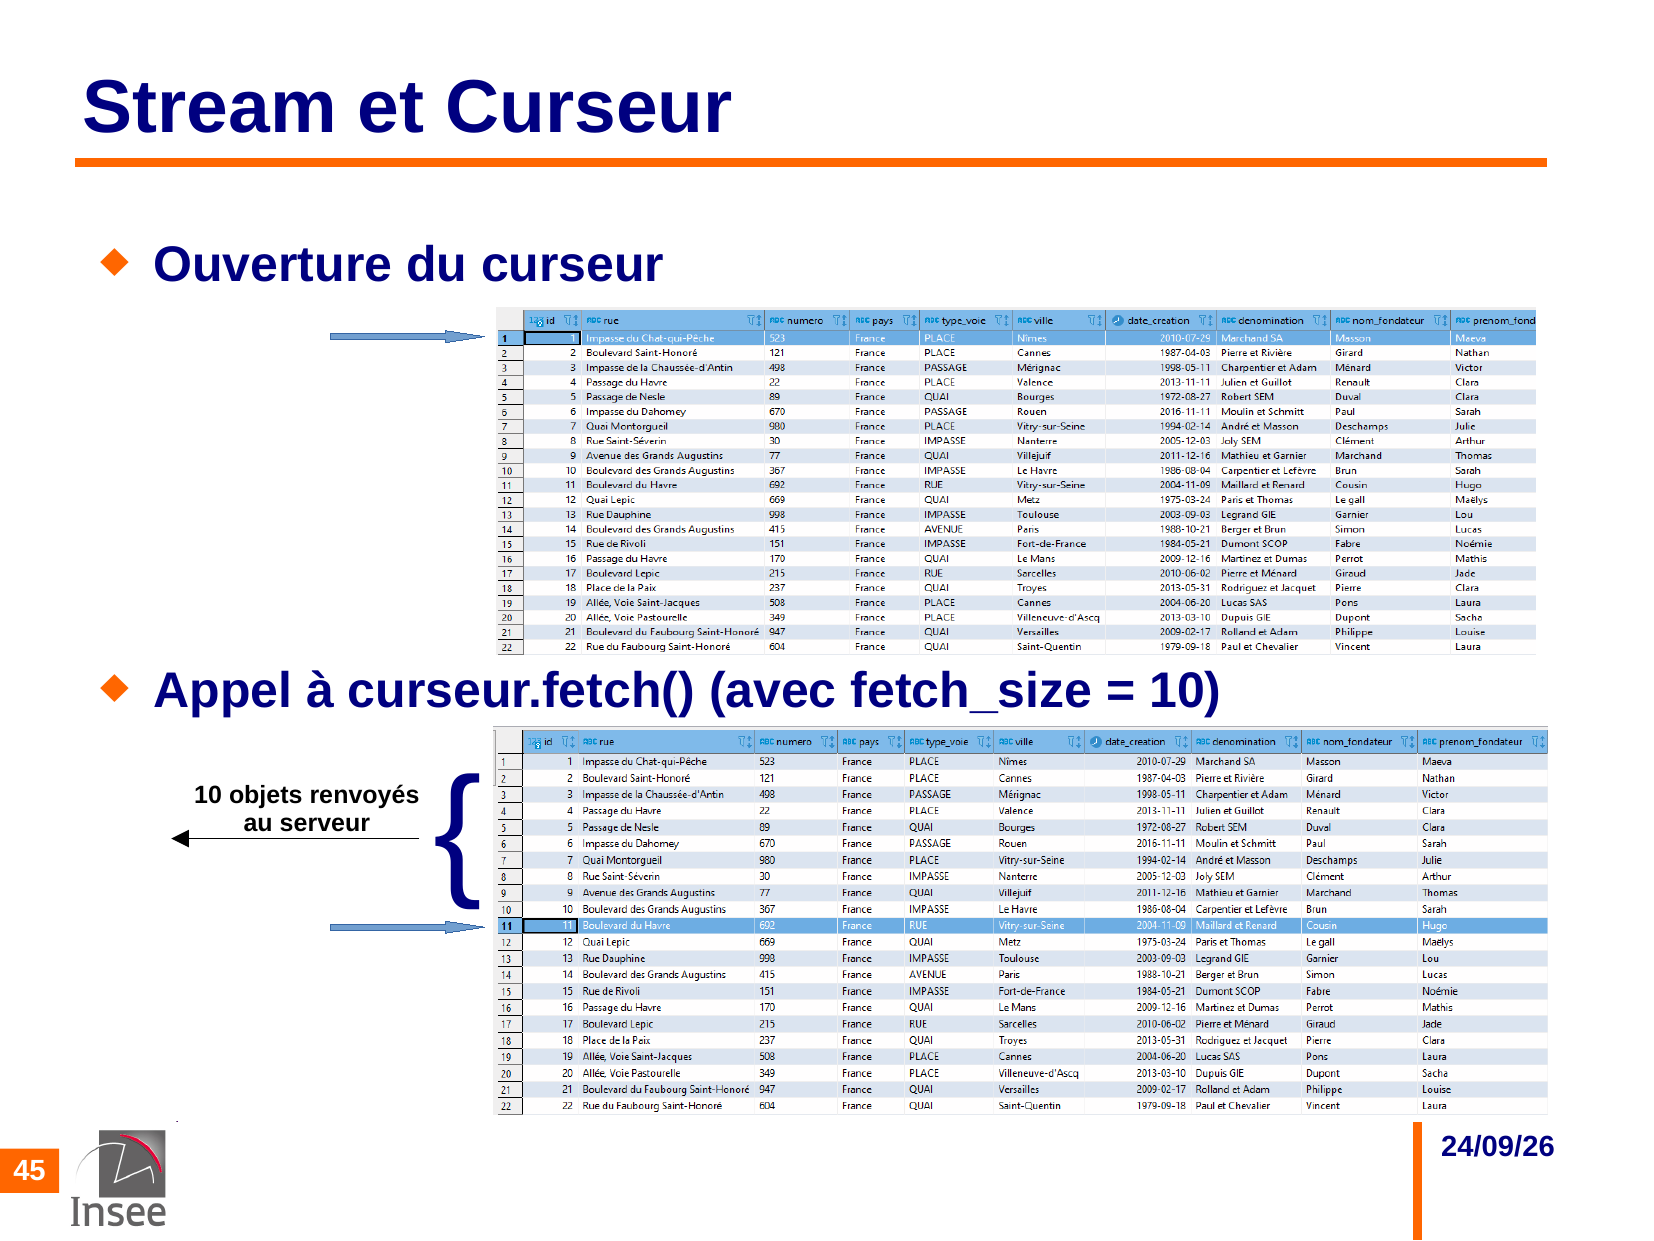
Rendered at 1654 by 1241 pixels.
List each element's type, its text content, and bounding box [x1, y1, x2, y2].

text_box [330, 330, 485, 343]
title Stream et Curseur [82, 49, 1619, 163]
picture [496, 307, 1536, 655]
picture [62, 1121, 178, 1241]
picture [493, 726, 1548, 1115]
text_box [330, 921, 485, 934]
list Ouverture du curseur Appel à curseur.fetch() (avec fetch_size = 10) { [82, 236, 1571, 1075]
text_box 10 objets renvoyés au serveur [177, 773, 438, 845]
